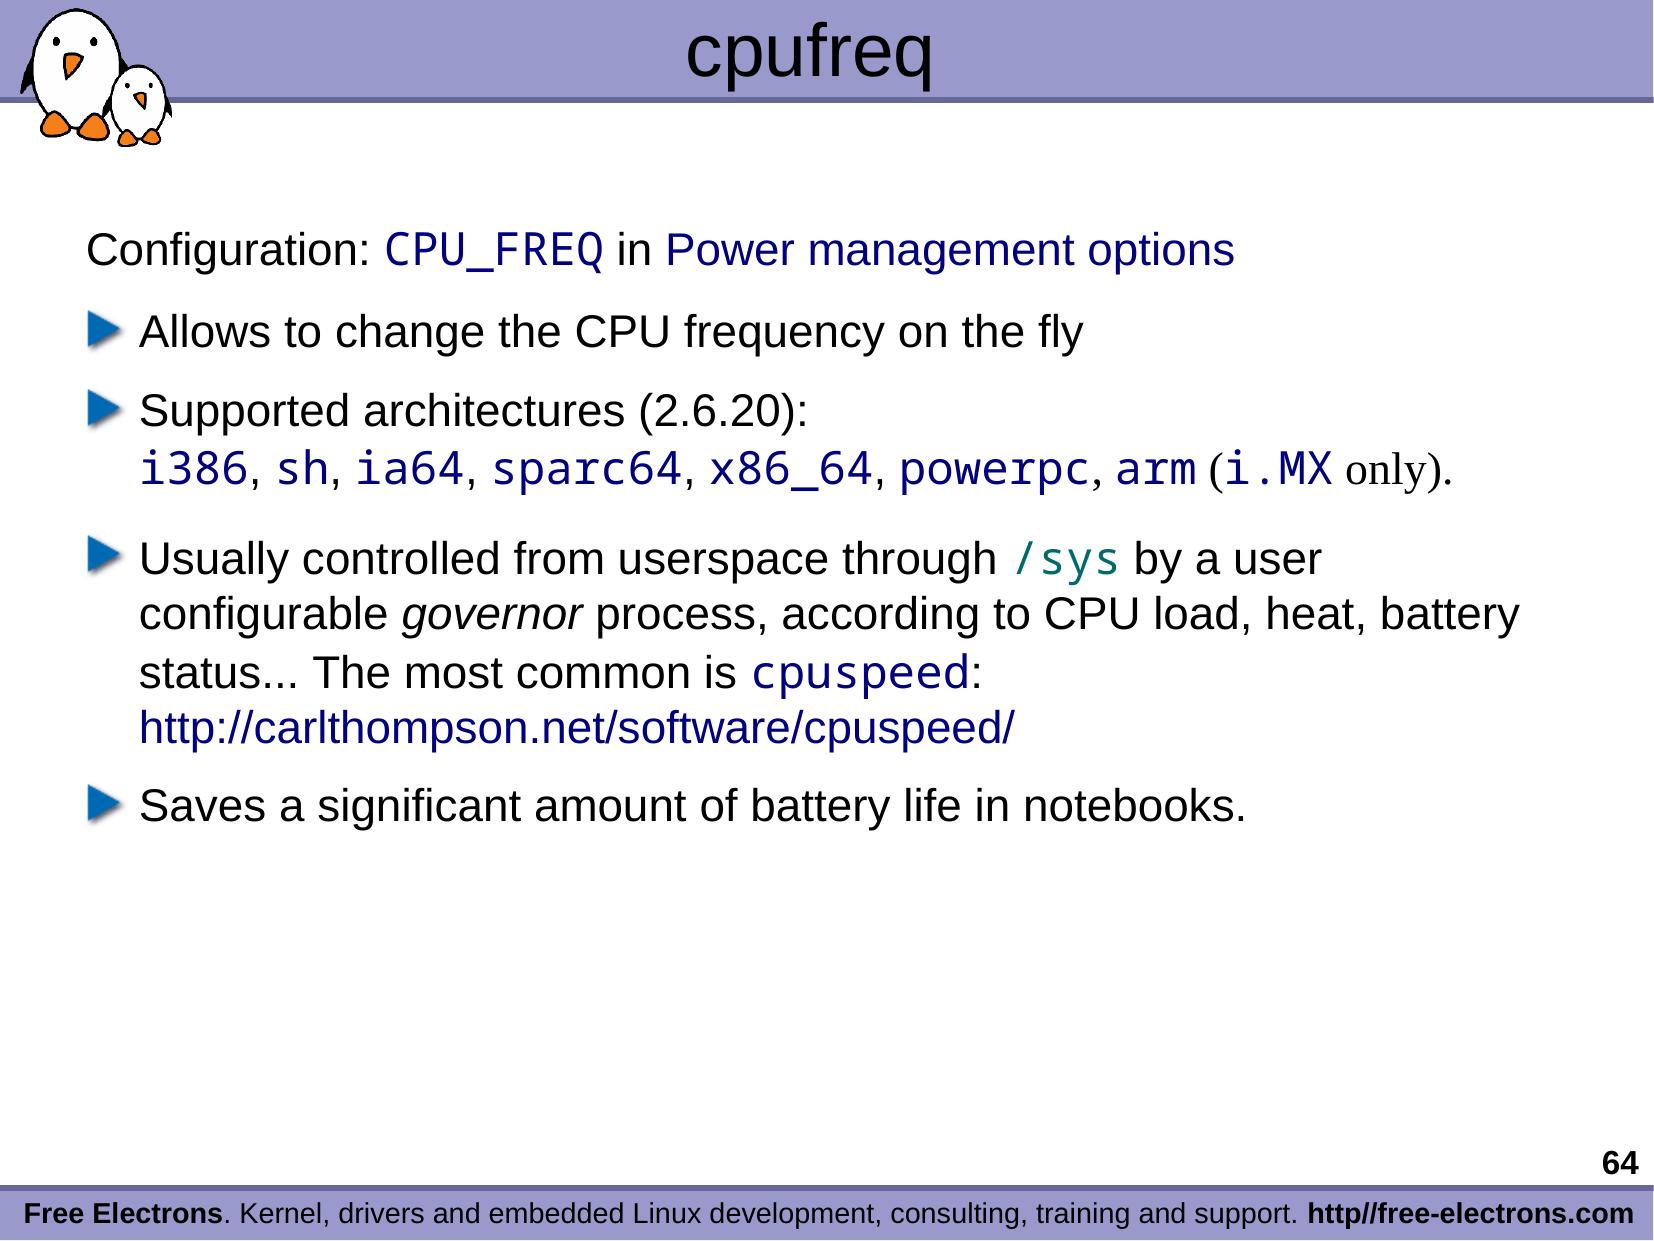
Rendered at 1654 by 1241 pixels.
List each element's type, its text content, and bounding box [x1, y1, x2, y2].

picture [20, 8, 172, 147]
list Configuration: CPU_FREQ in Power management options Allows to change the CPU frequency on the fly Supported architectures (2.6.20): i386, sh, ia64, sparc64, x86_64, powerpc, arm (i.MX only). Usually controlled from userspace through /sys by a user configurable governor process, according to CPU load, heat, battery status... The most common is cpuspeed: http://carlthompson.net/software/cpuspeed/ Saves a significant amount of battery life in notebooks. [68, 216, 1547, 1066]
title cpufreq [65, 0, 1556, 100]
